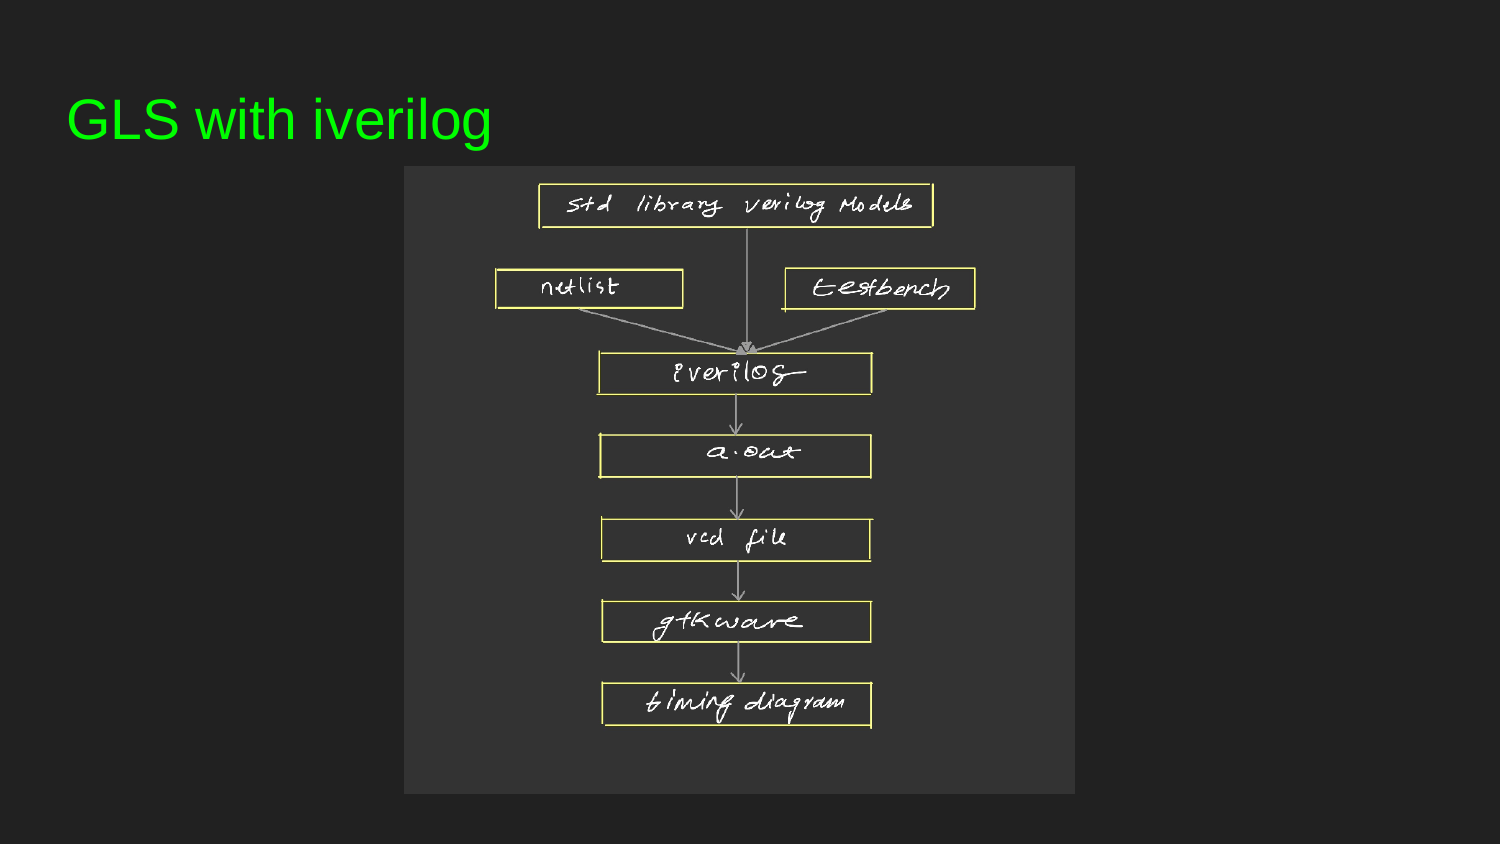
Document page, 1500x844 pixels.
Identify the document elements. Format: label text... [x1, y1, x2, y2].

title GLS with iverilog [51, 72, 1449, 167]
picture [404, 166, 1075, 794]
